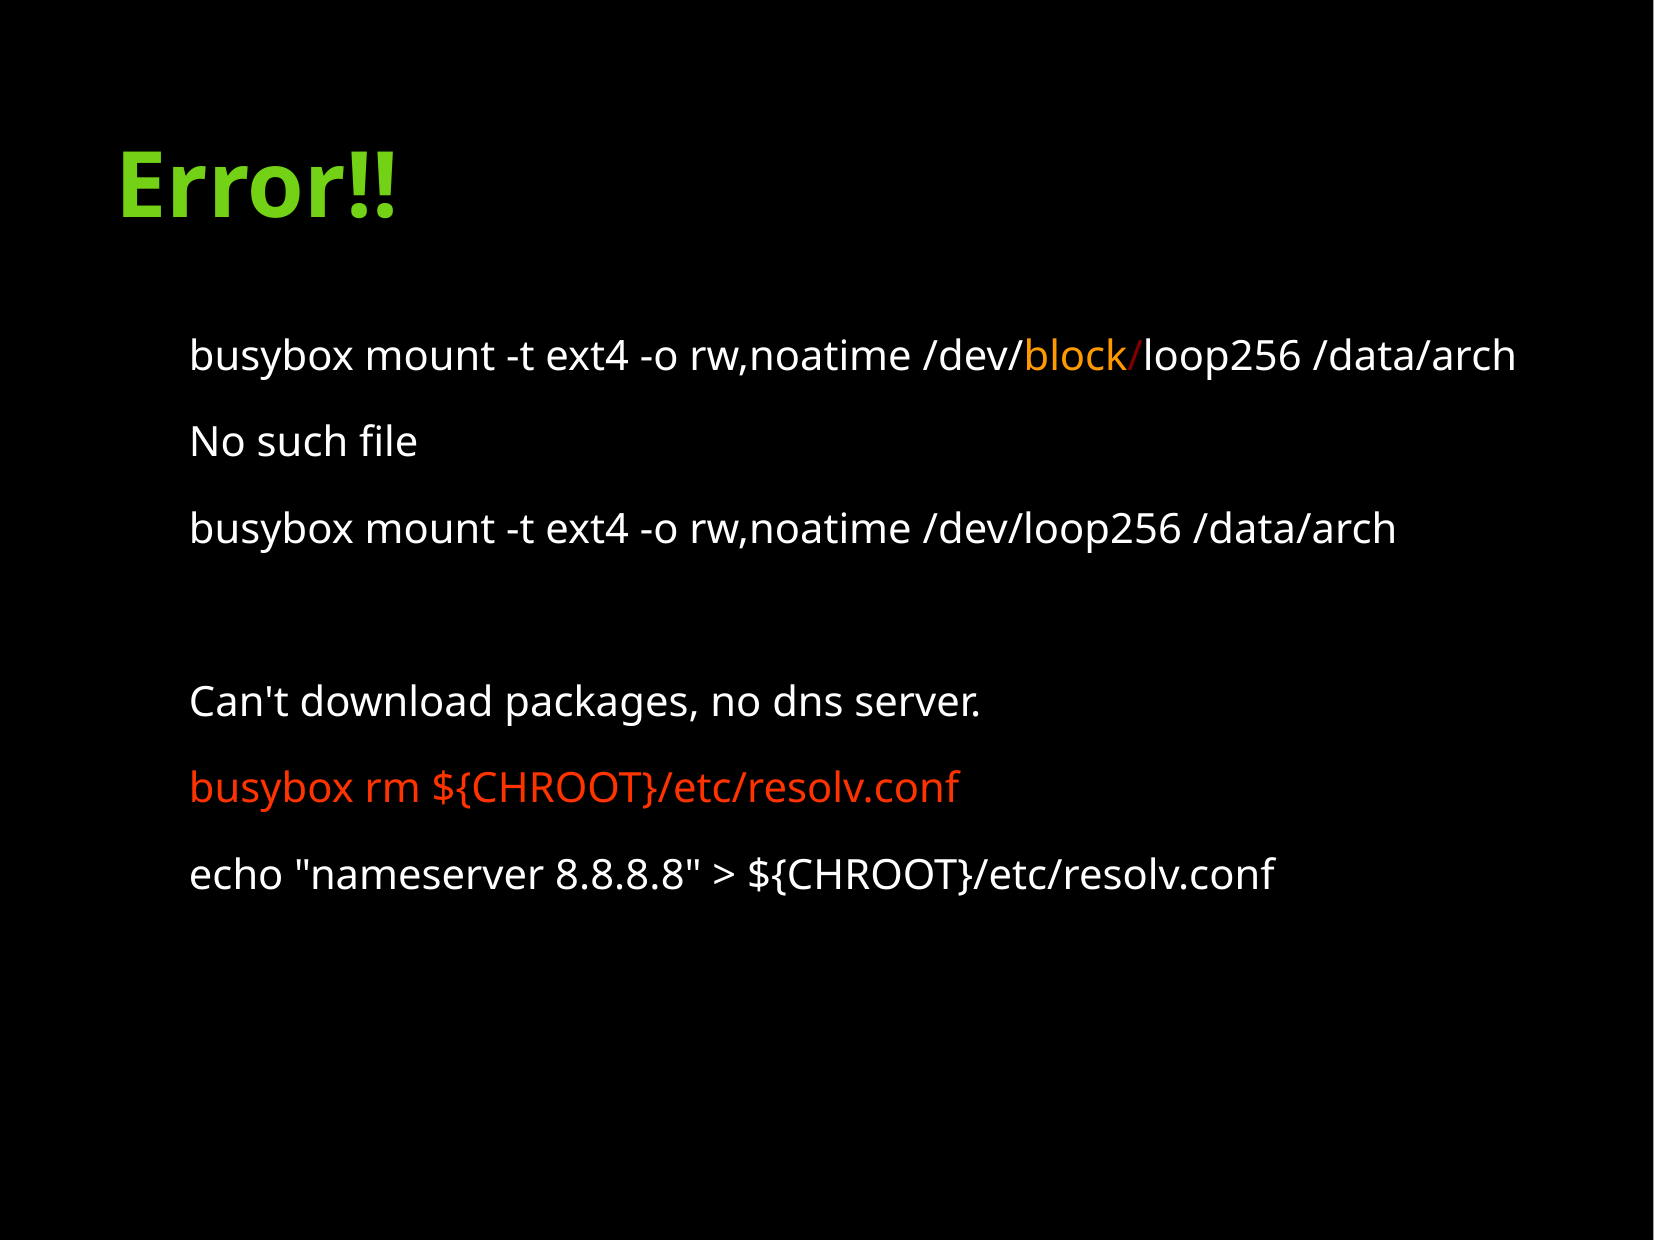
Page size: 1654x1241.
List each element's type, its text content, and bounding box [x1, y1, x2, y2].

title Error!! [115, 78, 1539, 287]
list busybox mount -t ext4 -o rw,noatime /dev/block/loop256 /data/arch No such file busybox mount -t ext4 -o rw,noatime /dev/loop256 /data/arch Can't download packages, no dns server. busybox rm ${CHROOT}/etc/resolv.conf echo "nameserver 8.8.8.8" > ${CHROOT}/etc/resolv.conf [118, 325, 1536, 1045]
